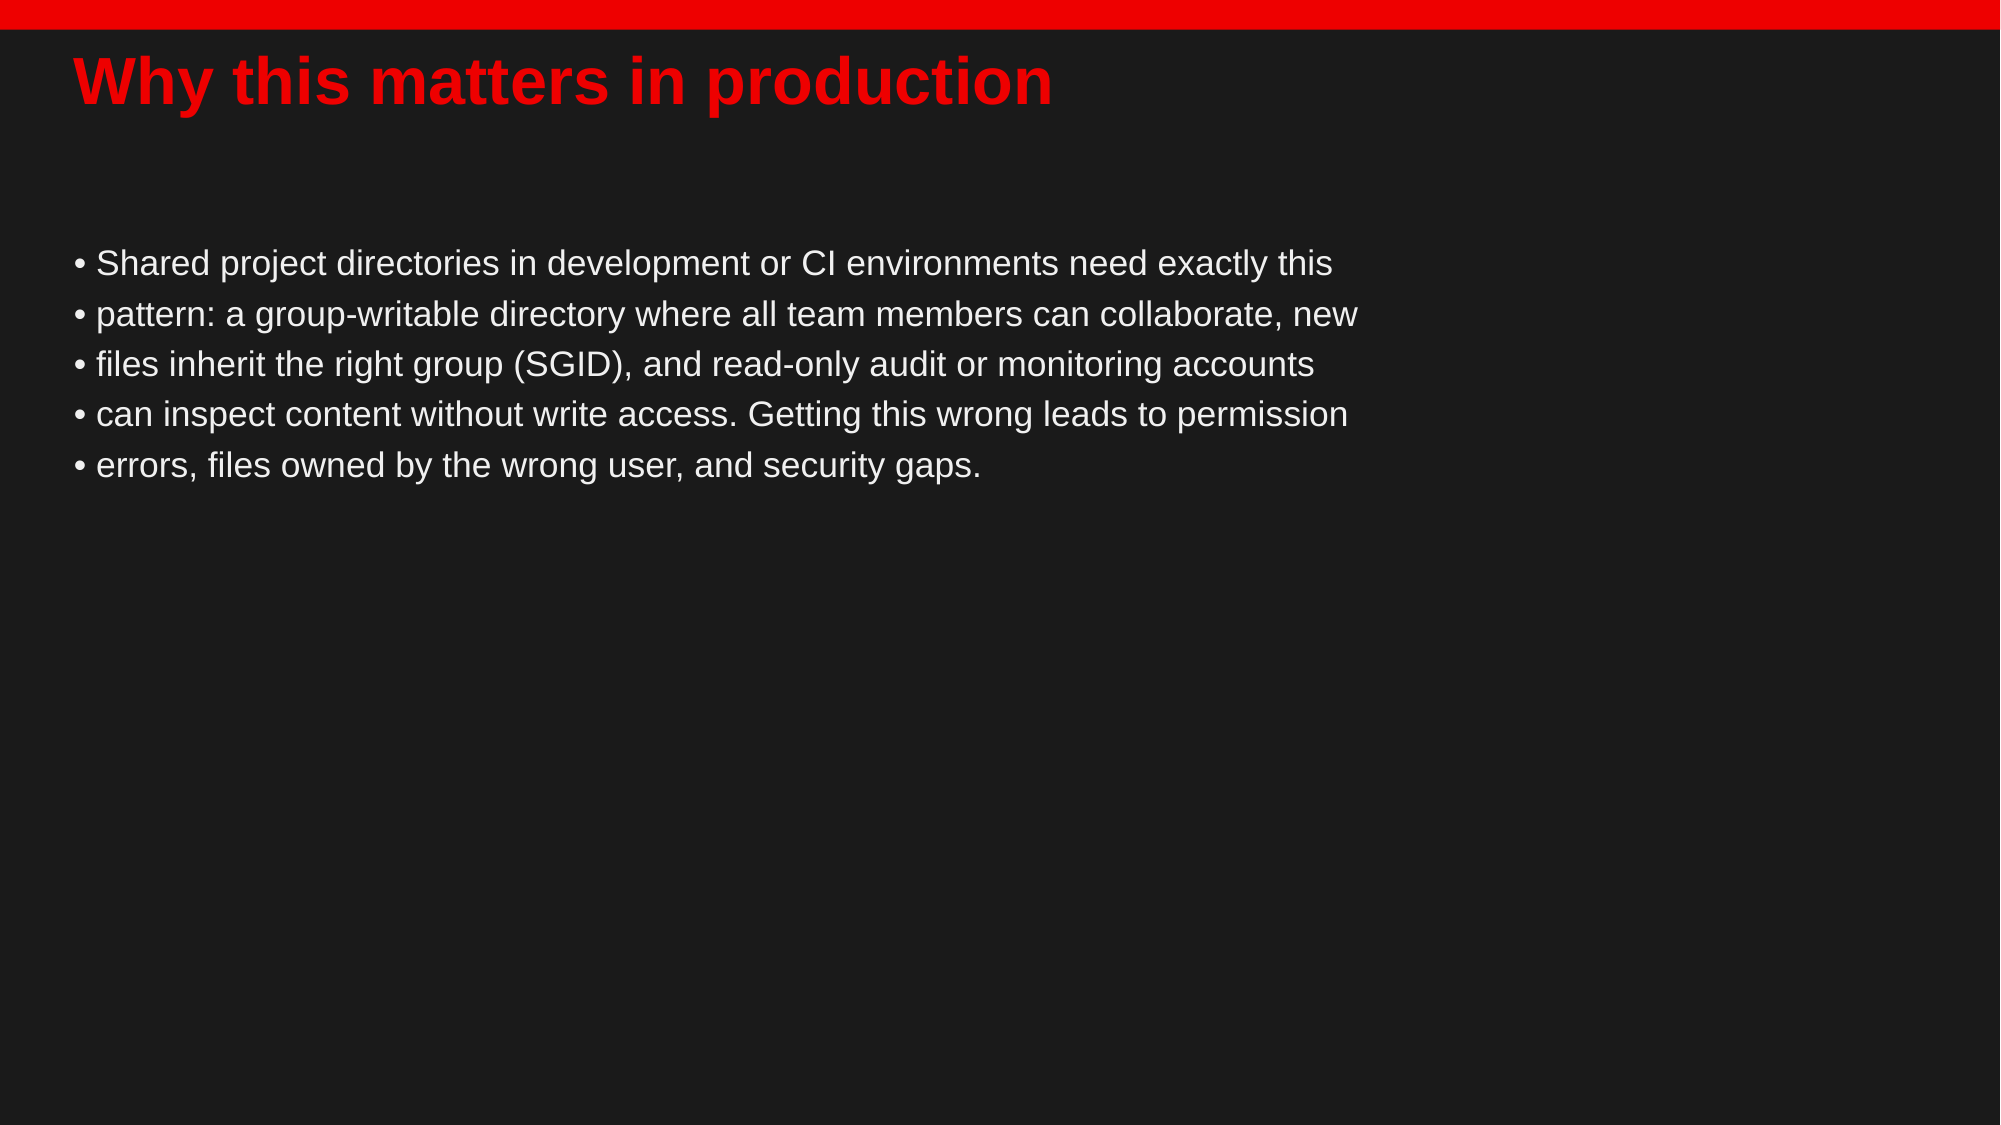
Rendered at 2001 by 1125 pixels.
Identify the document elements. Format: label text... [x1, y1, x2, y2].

text_box Why this matters in production [59, 36, 1942, 208]
text_box [0, 0, 2001, 30]
text_box • Shared project directories in development or CI environments need exactly this • pattern: a group-writable directory where all team members can collaborate, new • files inherit the right group (SGID), and read-only audit or monitoring accounts • can inspect content without write access. Getting this wrong leads to permission • errors, files owned by the wrong user, and security gaps. [59, 236, 1942, 1037]
